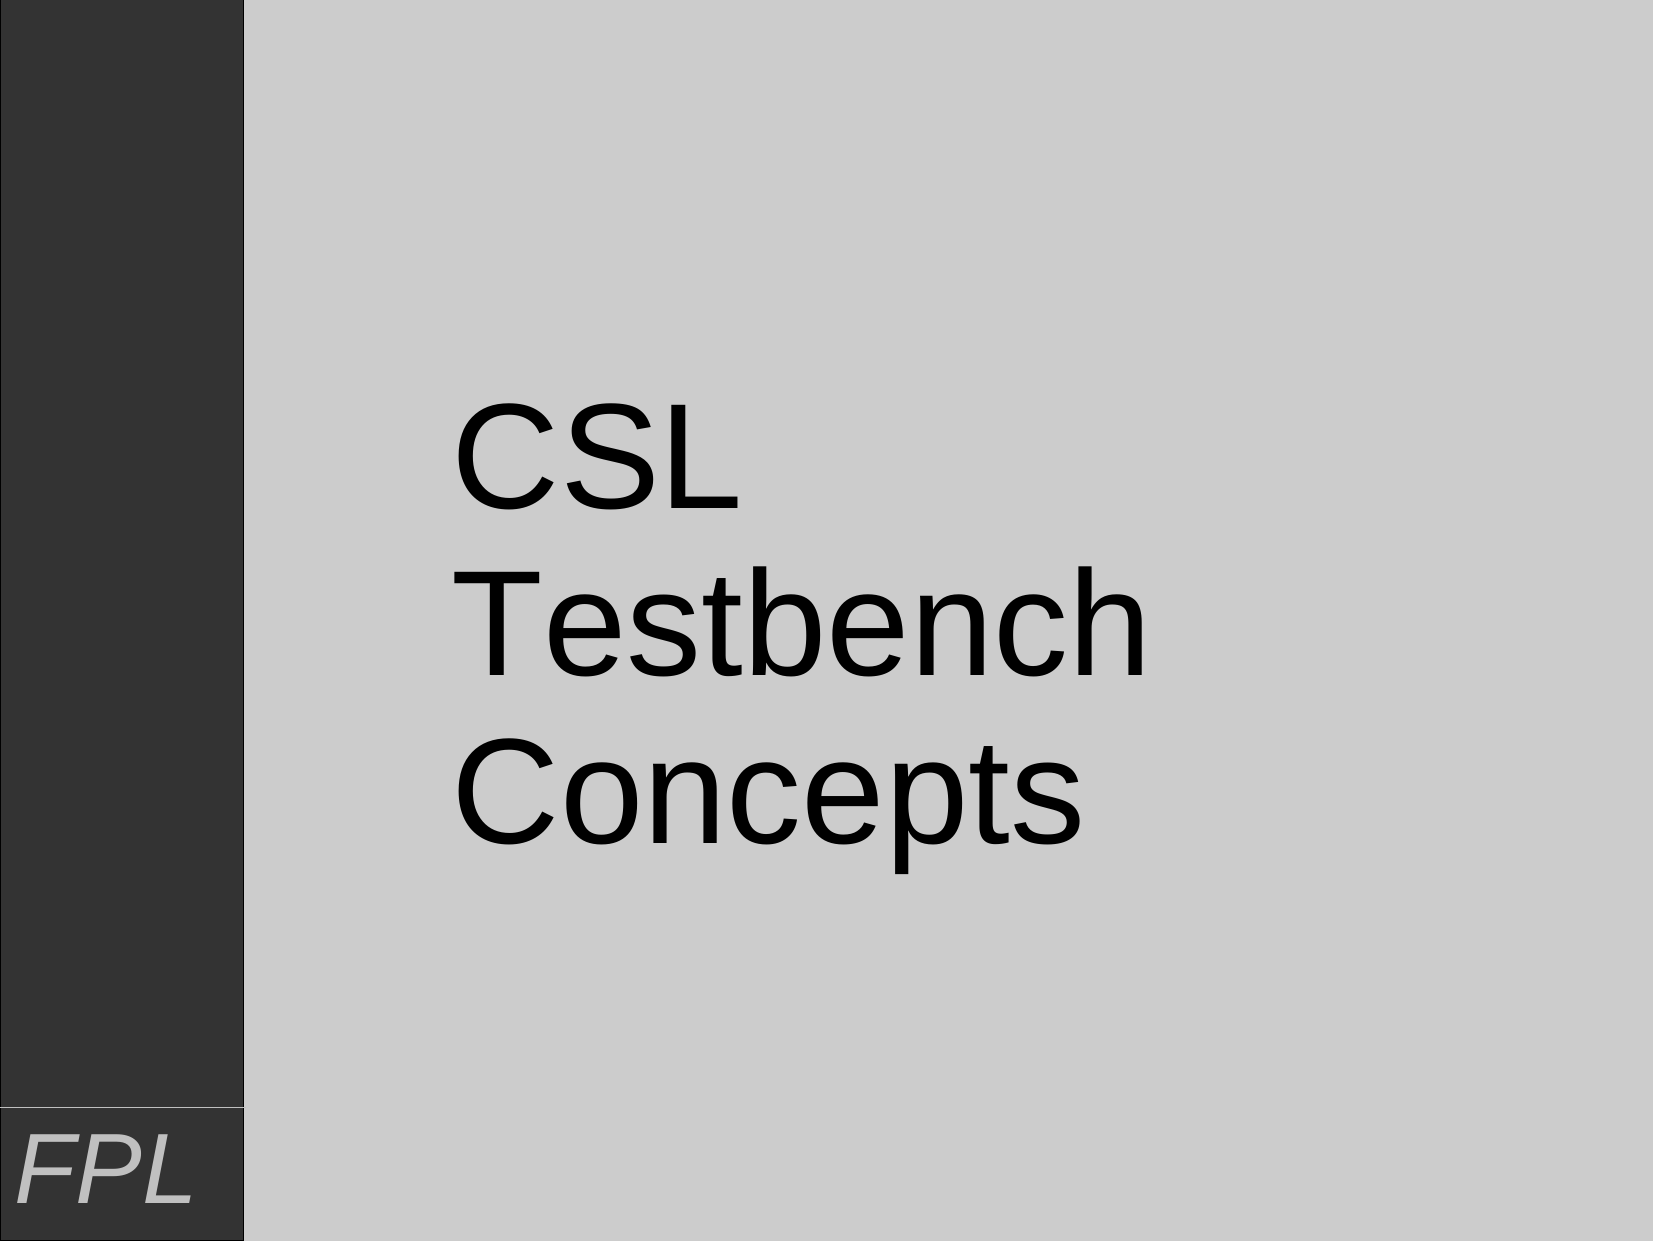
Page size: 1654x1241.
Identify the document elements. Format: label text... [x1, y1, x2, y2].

text_box CSL Testbench Concepts [437, 364, 1154, 1047]
